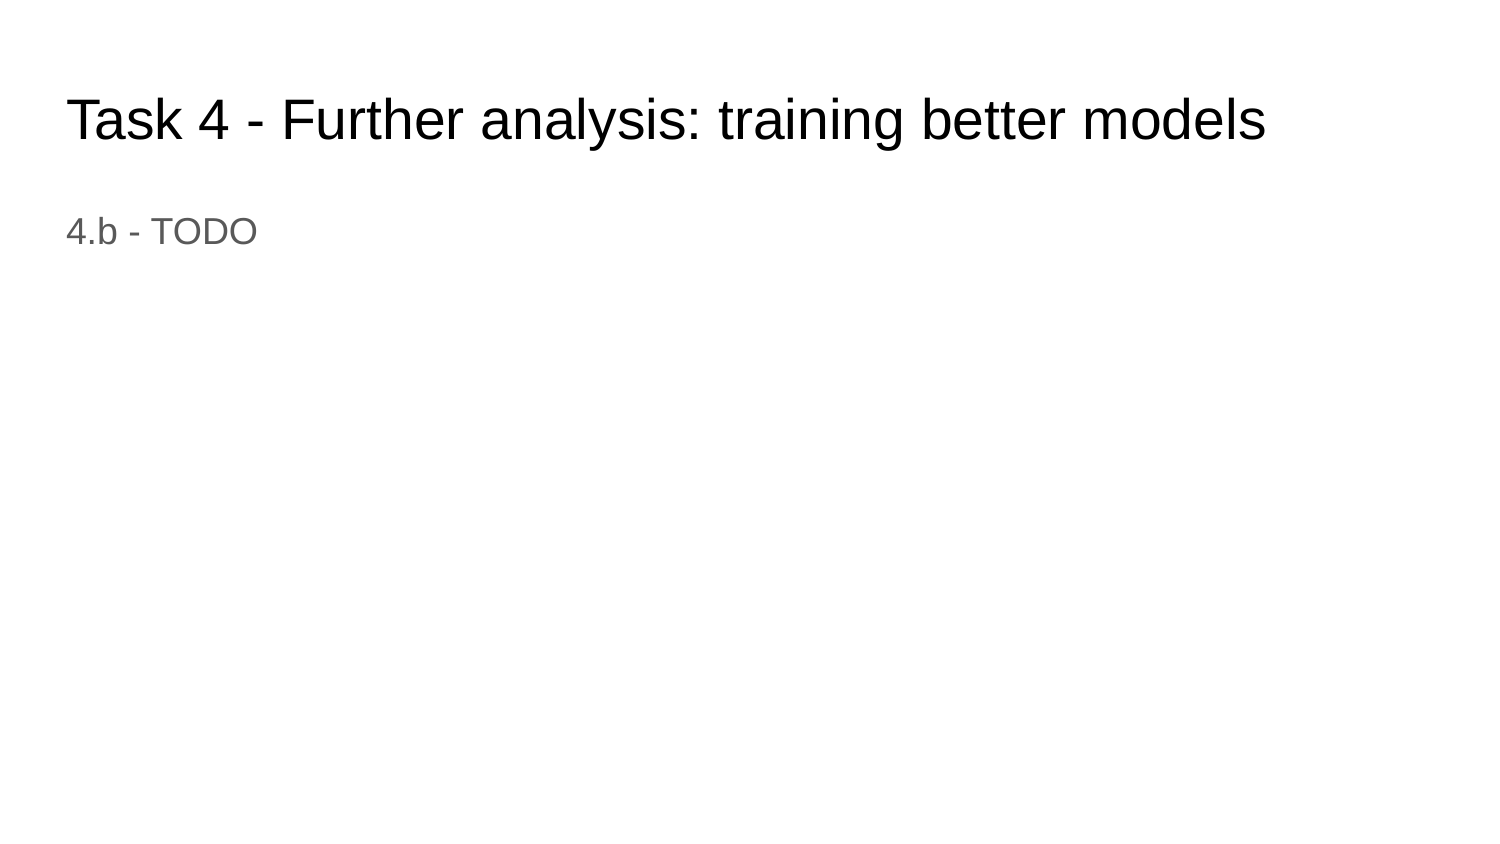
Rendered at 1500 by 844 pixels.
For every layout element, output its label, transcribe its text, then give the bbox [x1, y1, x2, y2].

title Task 4 - Further analysis: training better models [51, 72, 1449, 167]
list 4.b - TODO [51, 189, 1449, 750]
